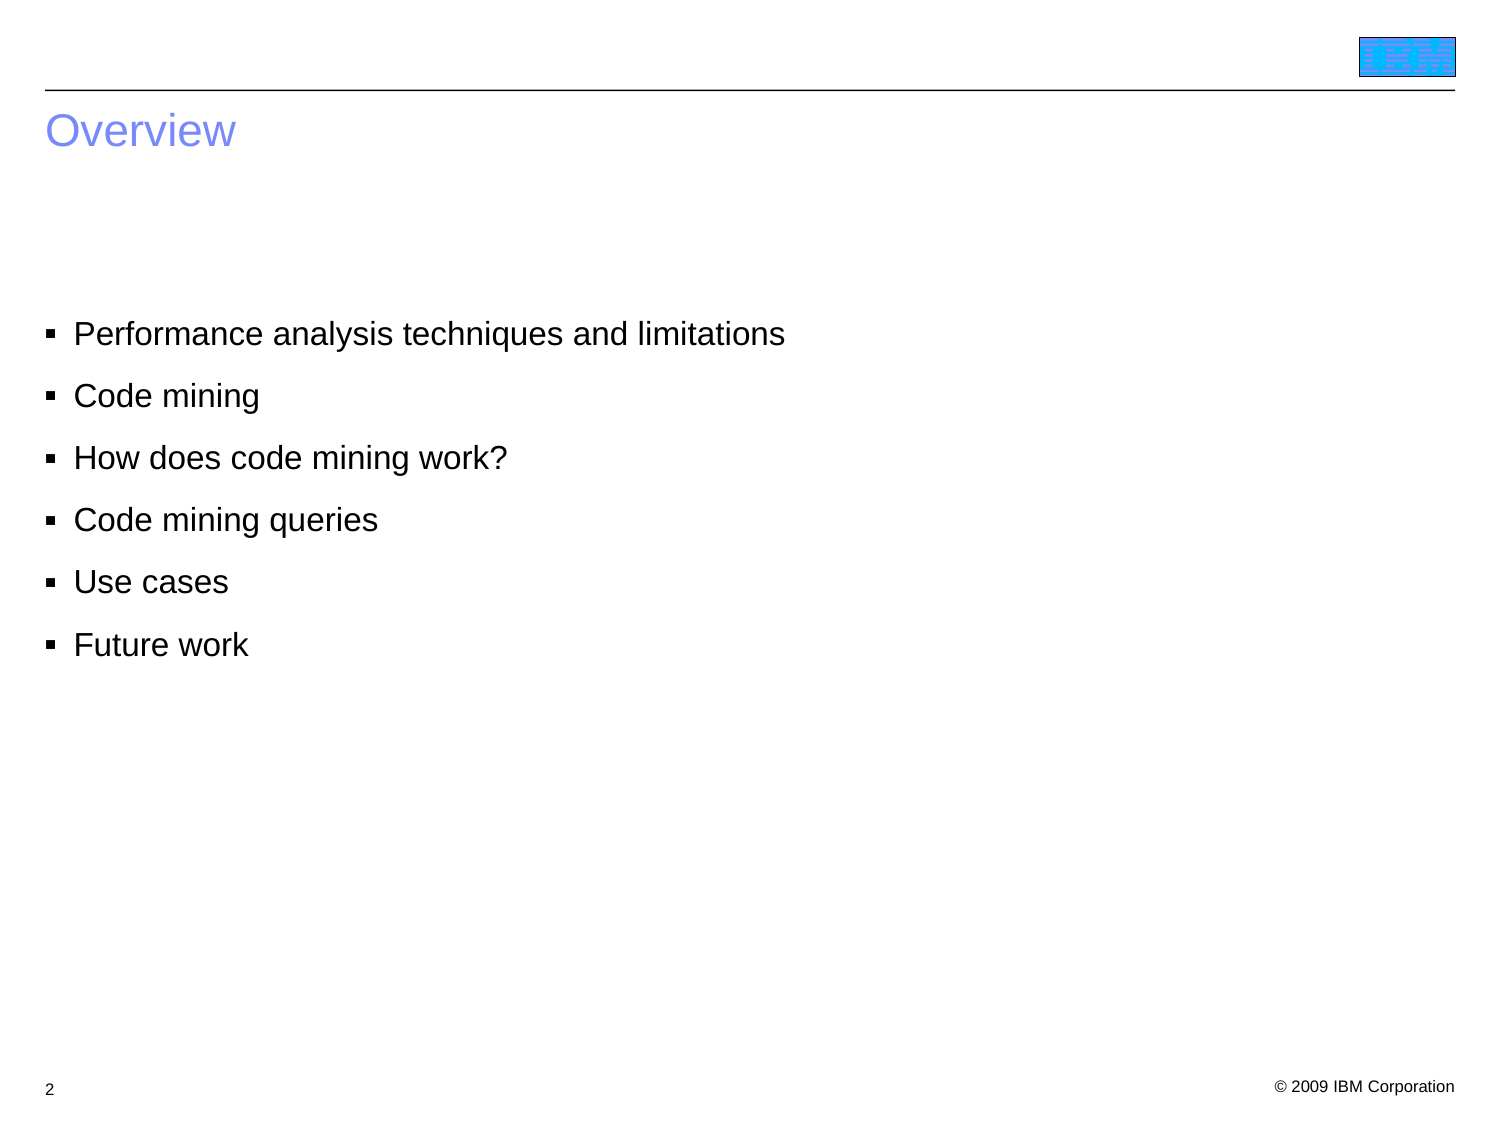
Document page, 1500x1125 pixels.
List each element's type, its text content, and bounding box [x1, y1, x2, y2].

list Performance analysis techniques and limitations Code mining How does code mining work? Code mining queries Use cases Future work [30, 307, 1456, 1058]
title Overview [30, 97, 1456, 218]
